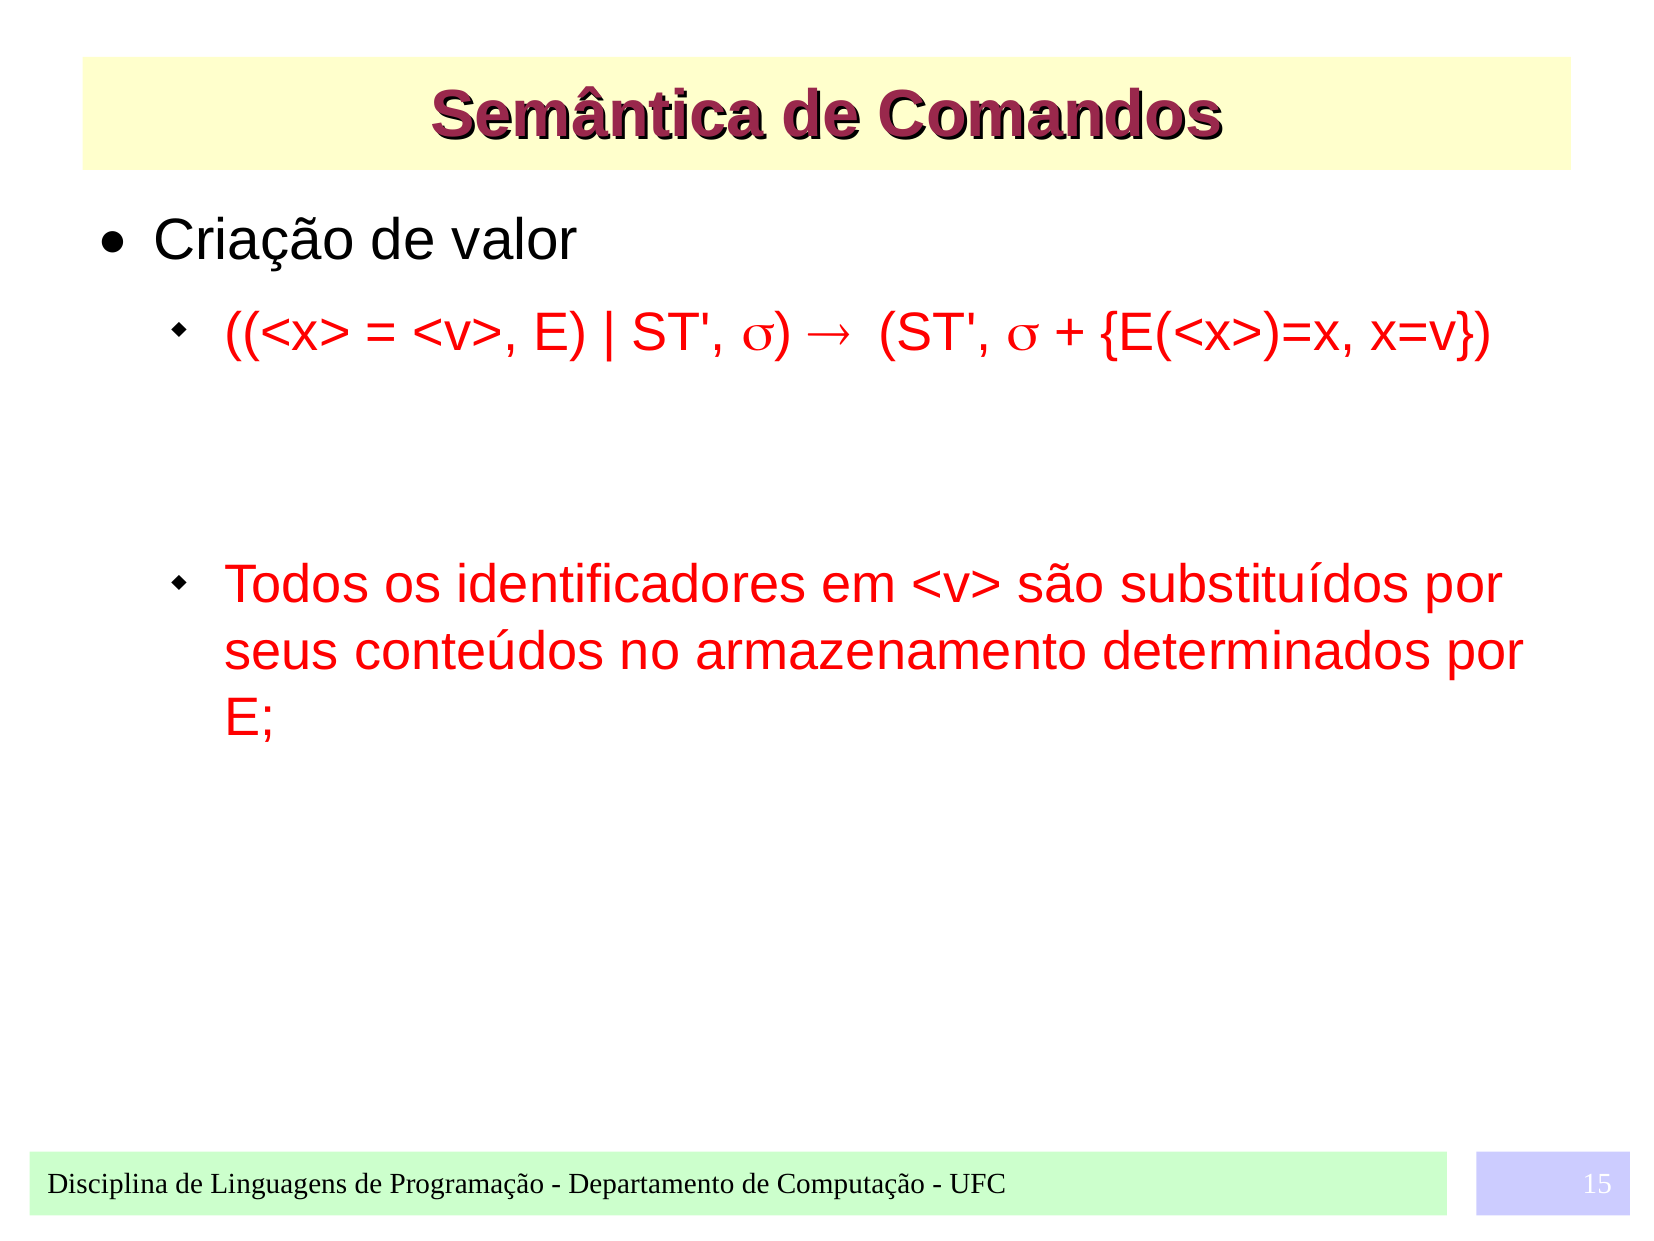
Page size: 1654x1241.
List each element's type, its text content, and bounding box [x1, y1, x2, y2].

list Criação de valor ((<x> = <v>, E) | ST', s) ® (ST', s + {E(<x>)=x, x=v}) Todos os identificadores em <v> são substituídos por seus conteúdos no armazenamento determinados por E; [82, 206, 1571, 1137]
title Semântica de Comandos [82, 56, 1571, 170]
